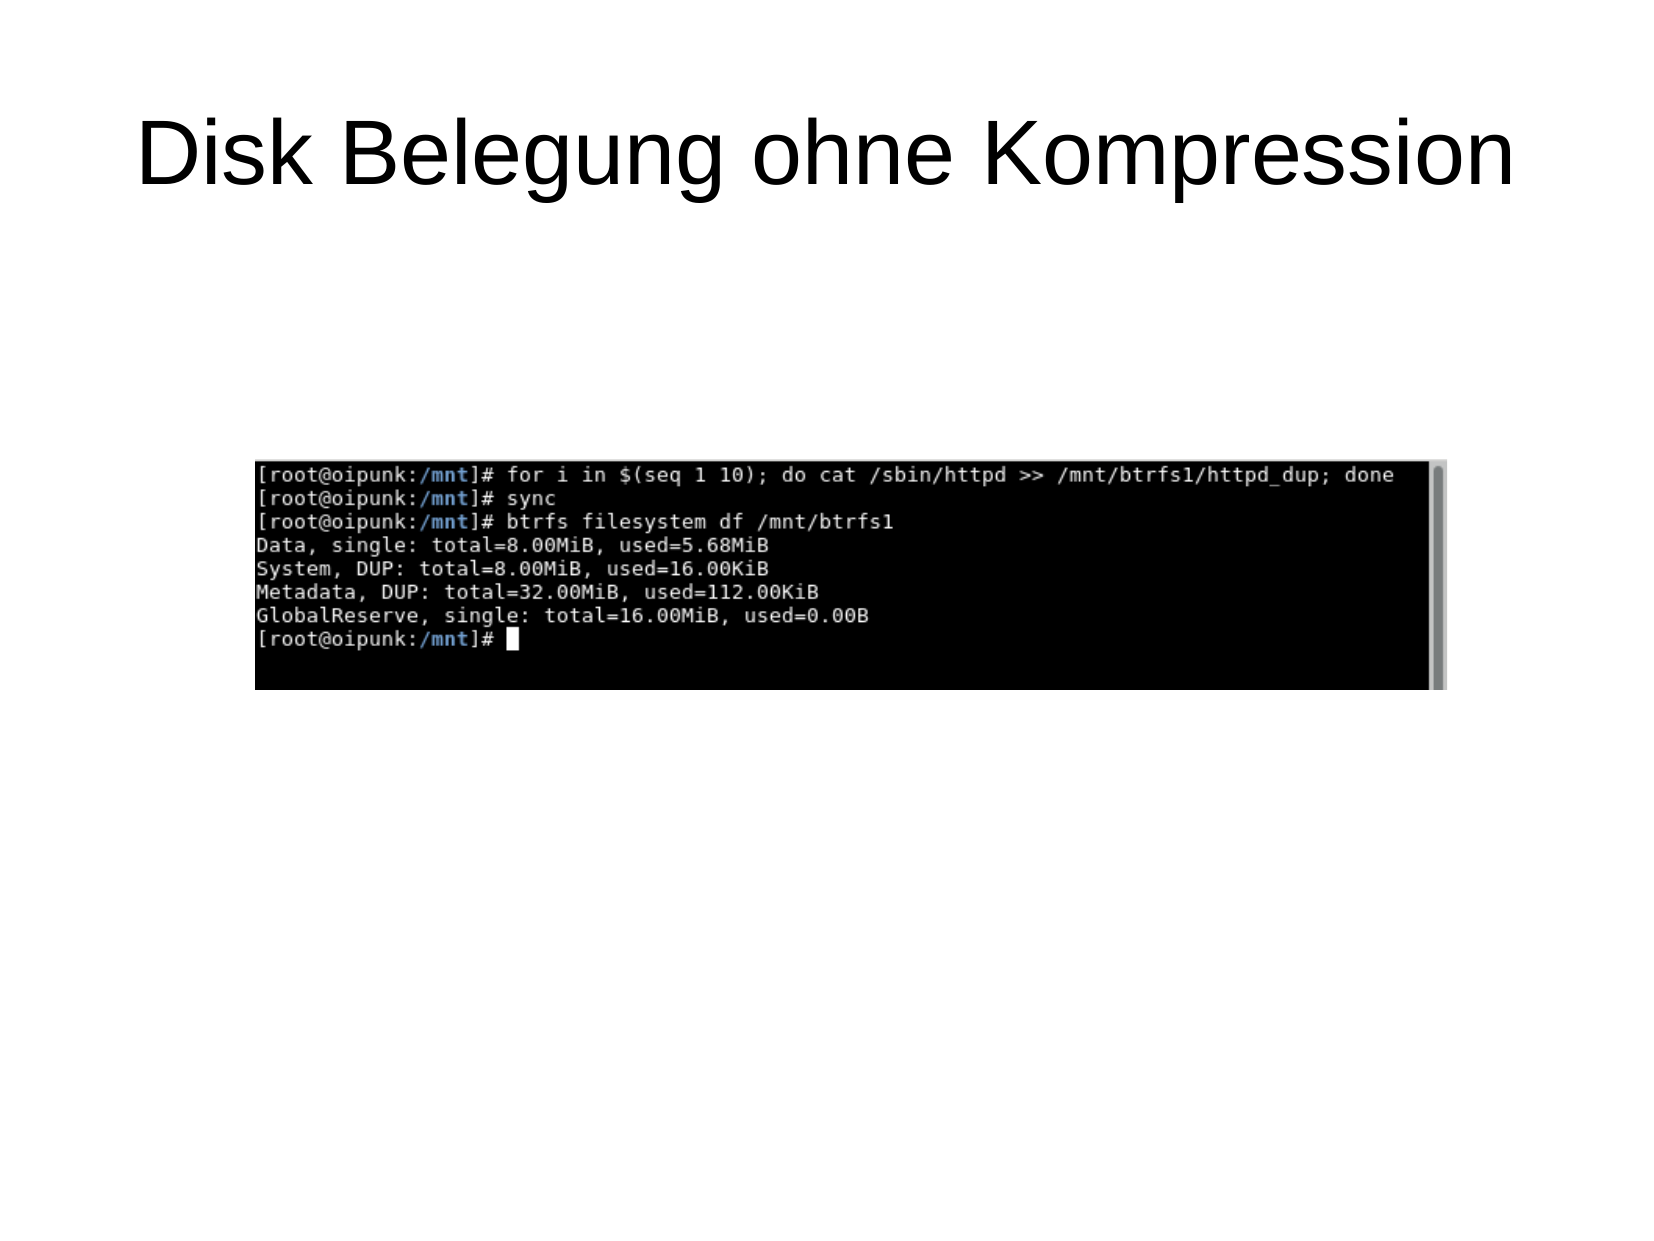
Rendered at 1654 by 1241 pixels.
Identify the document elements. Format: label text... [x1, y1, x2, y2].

title Disk Belegung ohne Kompression [82, 49, 1571, 257]
picture [255, 459, 1448, 690]
